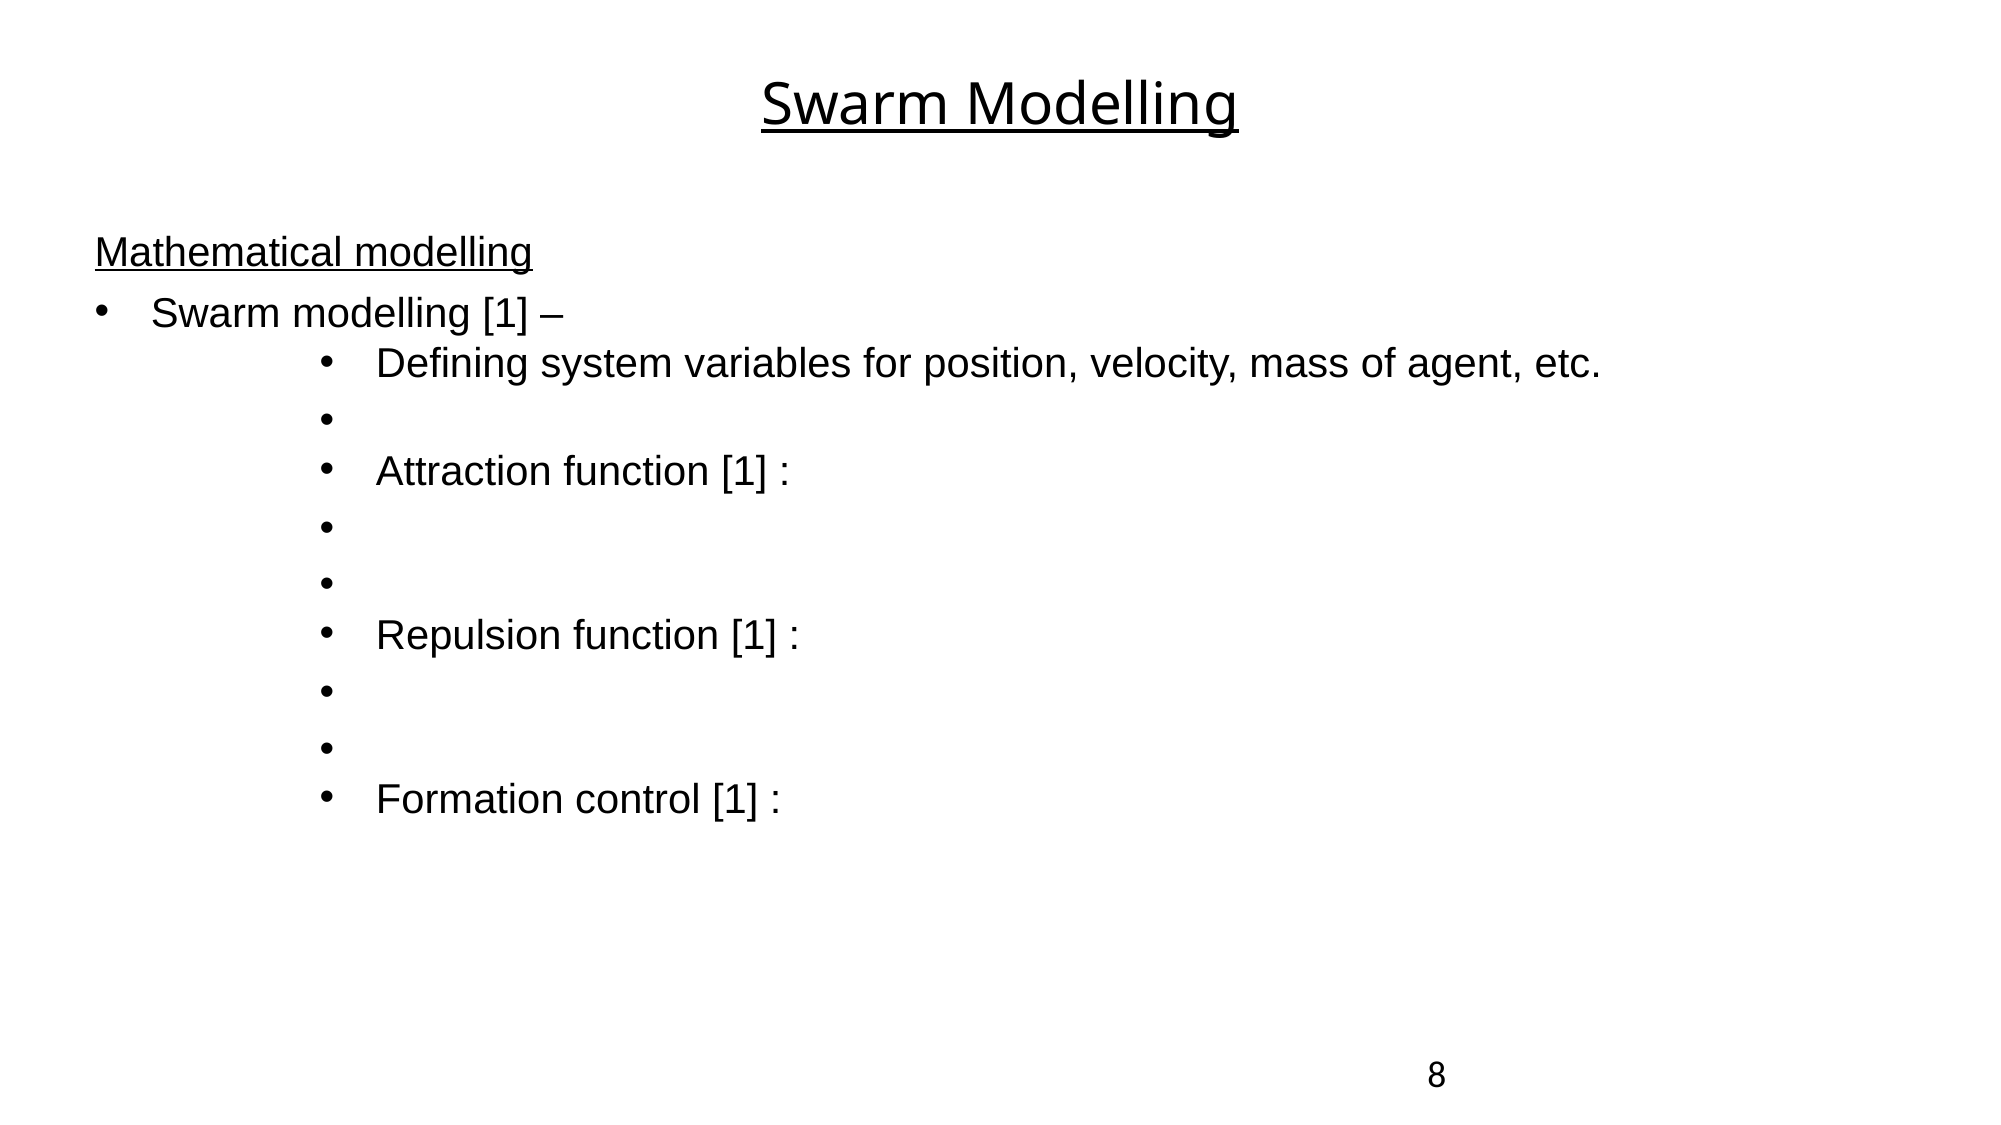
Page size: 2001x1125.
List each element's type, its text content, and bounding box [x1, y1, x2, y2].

subtitle Mathematical modelling Swarm modelling [1] – Defining system variables for position, velocity, mass of agent, etc. Attraction function [1] : Repulsion function [1] : Formation control [1] : [79, 156, 1921, 1043]
text_box [1412, 1042, 1863, 1103]
title Swarm Modelling [249, 66, 1750, 156]
